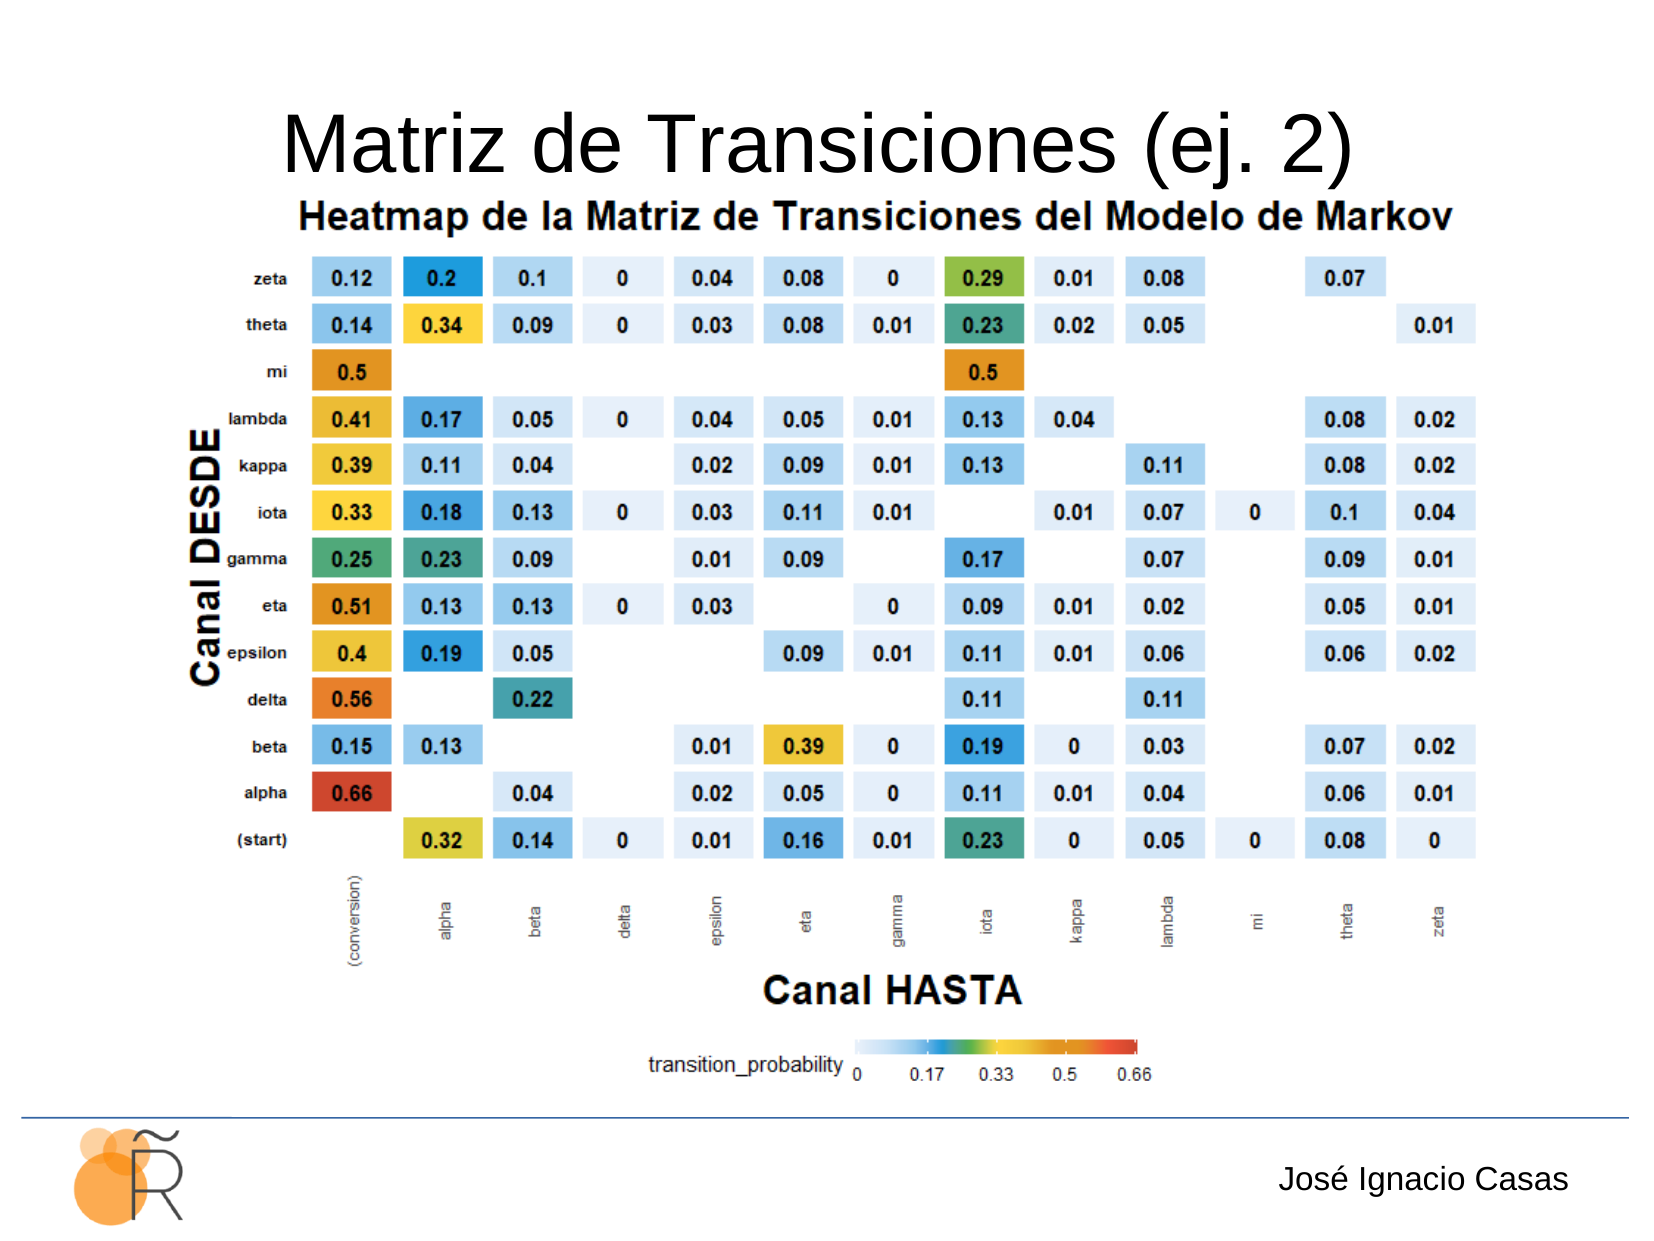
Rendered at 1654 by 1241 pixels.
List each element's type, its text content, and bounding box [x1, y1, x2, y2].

title Matriz de Transiciones (ej. 2) [82, 49, 1555, 241]
picture [59, 192, 1501, 1116]
picture [59, 1119, 201, 1241]
